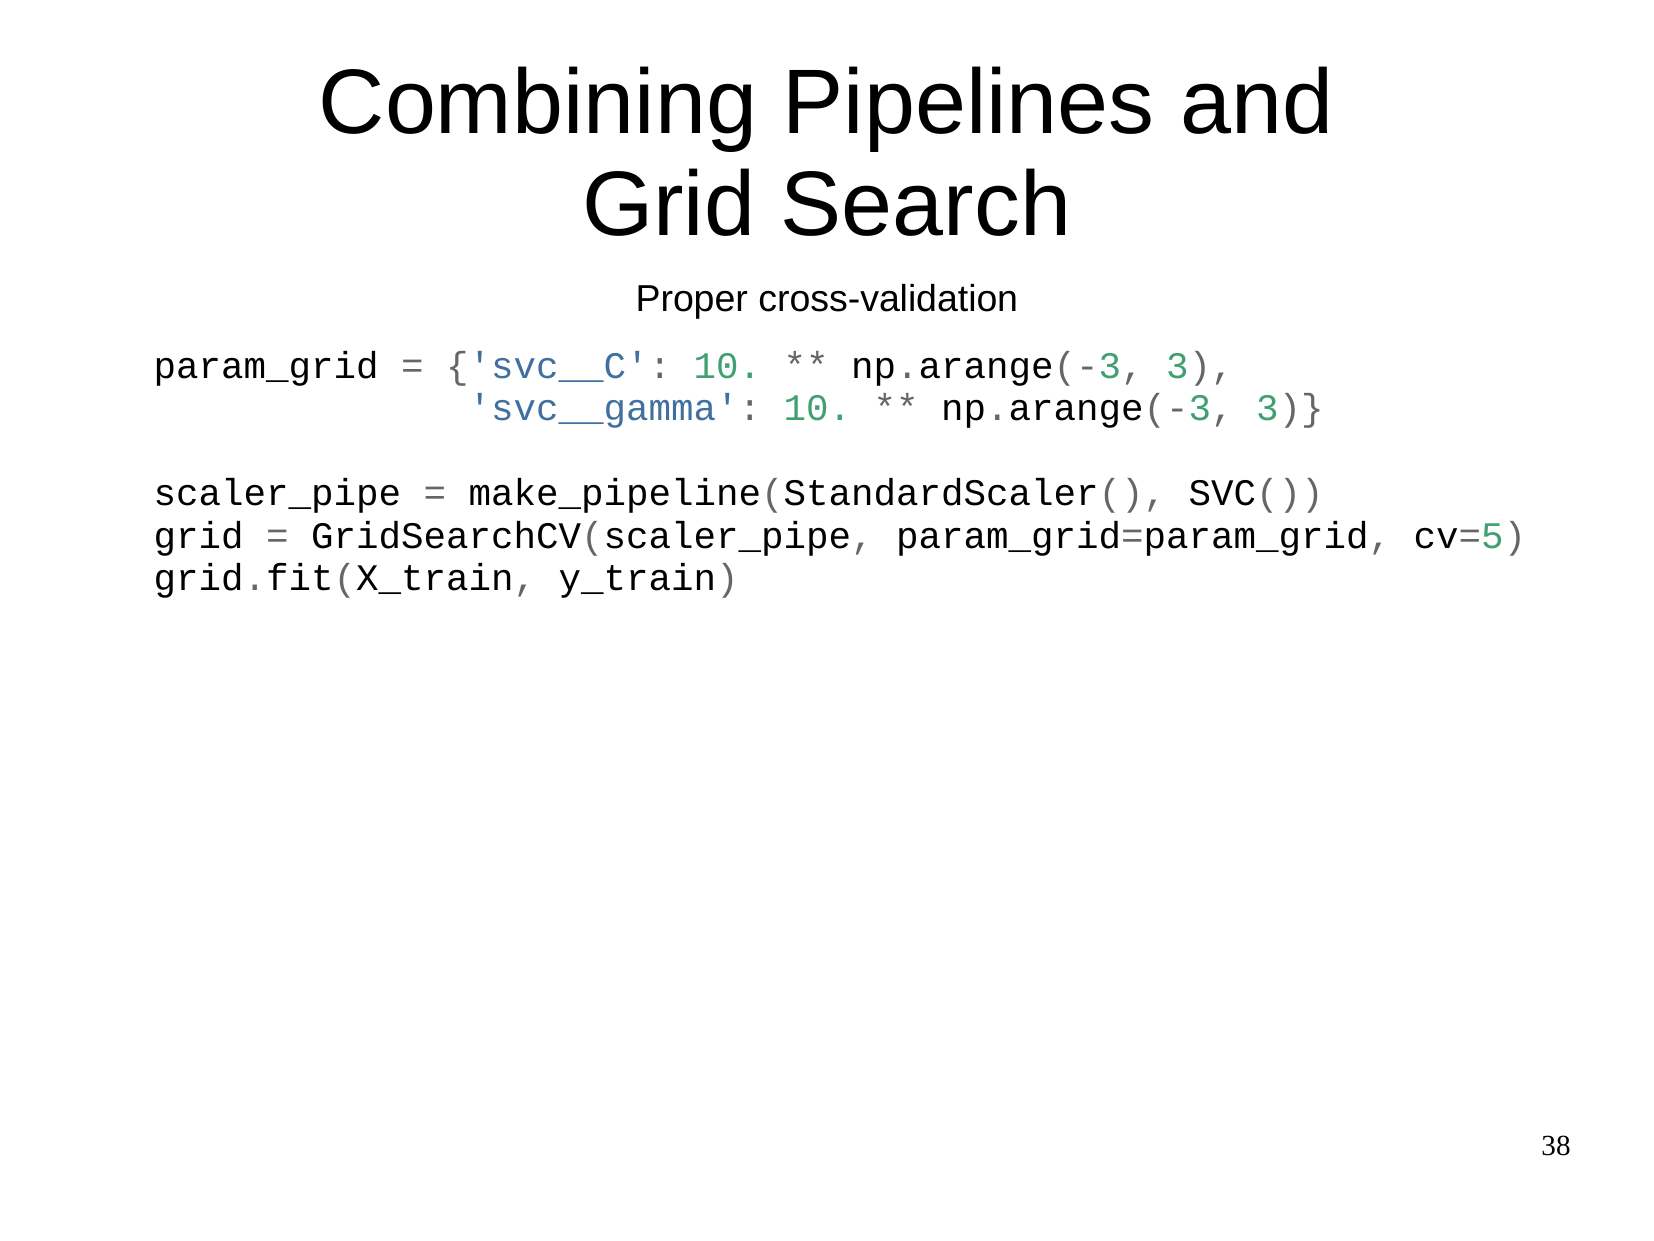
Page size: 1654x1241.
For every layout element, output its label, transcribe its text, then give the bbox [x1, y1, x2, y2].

title Combining Pipelines and Grid Search [82, 49, 1571, 257]
text_box param_grid = {'svc__C': 10. ** np.arange(-3, 3), 'svc__gamma': 10. ** np.arange(-3, 3)} scaler_pipe = make_pipeline(StandardScaler(), SVC()) grid = GridSearchCV(scaler_pipe, param_grid=param_grid, cv=5) grid.fit(X_train, y_train) [153, 347, 1621, 647]
text_box Proper cross-validation [586, 270, 1067, 328]
